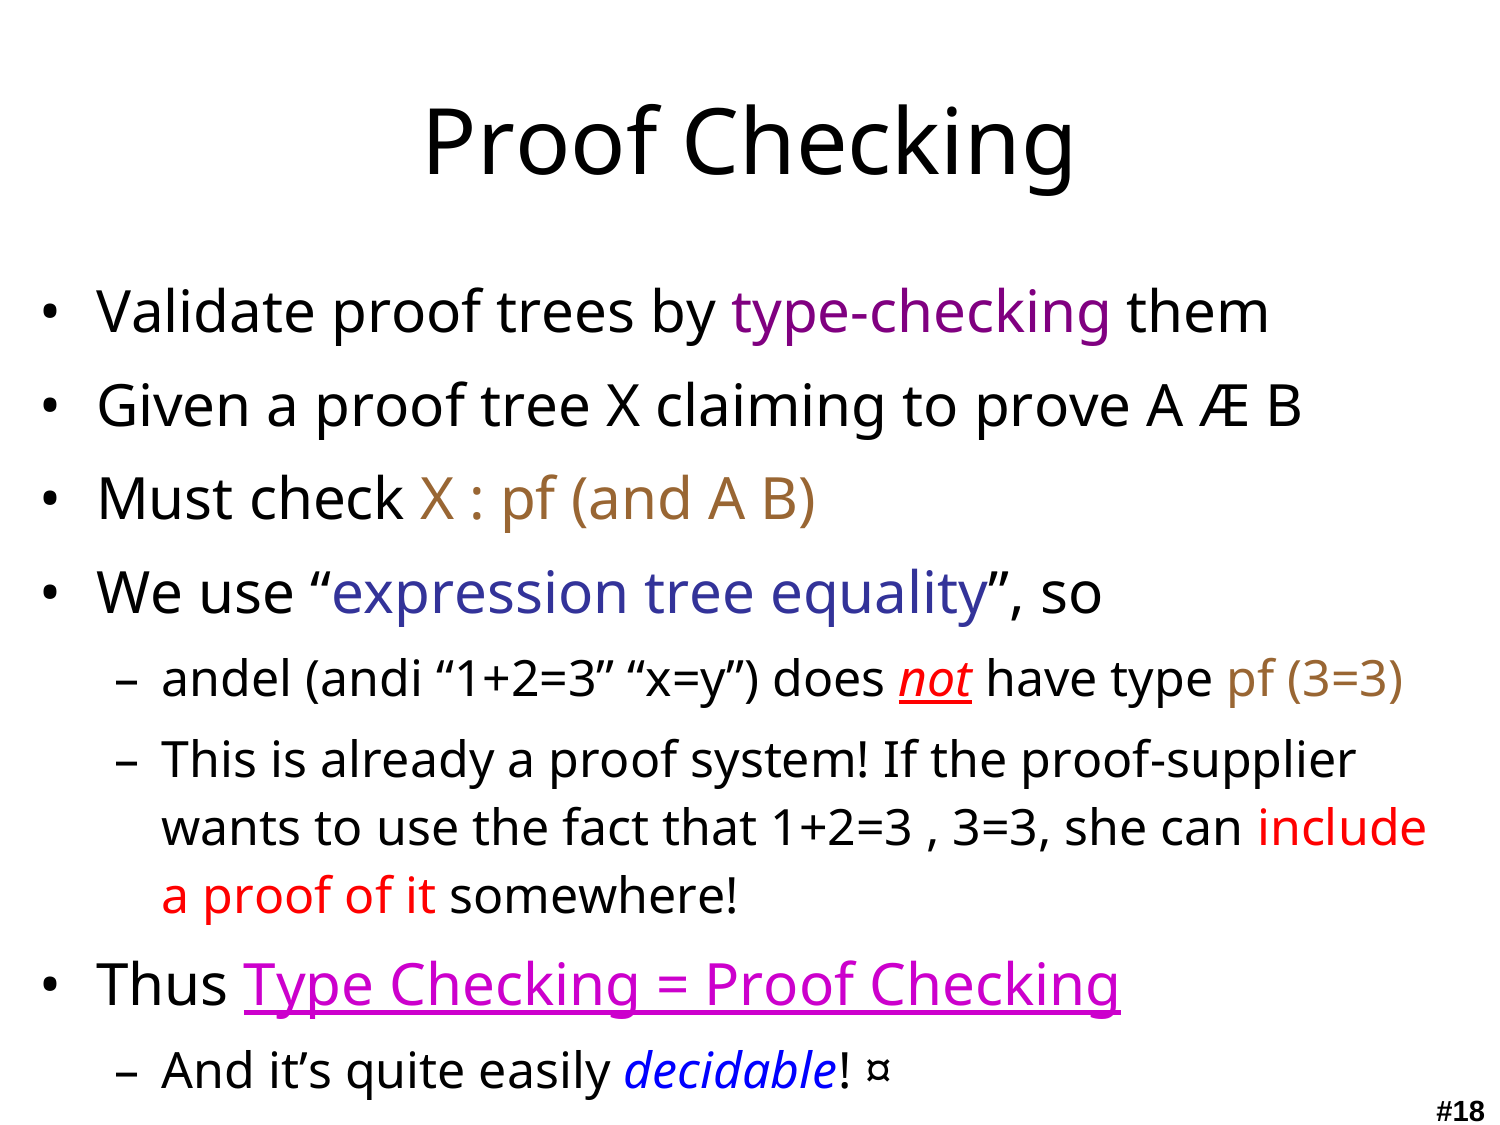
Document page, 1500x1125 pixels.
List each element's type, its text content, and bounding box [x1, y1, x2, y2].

list Validate proof trees by type-checking them Given a proof tree X claiming to prove A Æ B Must check X : pf (and A B) We use “expression tree equality”, so andel (andi “1+2=3” “x=y”) does not have type pf (3=3) This is already a proof system! If the proof-supplier wants to use the fact that 1+2=3 , 3=3, she can include a proof of it somewhere! Thus Type Checking = Proof Checking And it’s quite easily decidable! ¤ [24, 262, 1476, 1101]
title Proof Checking [24, 45, 1476, 233]
